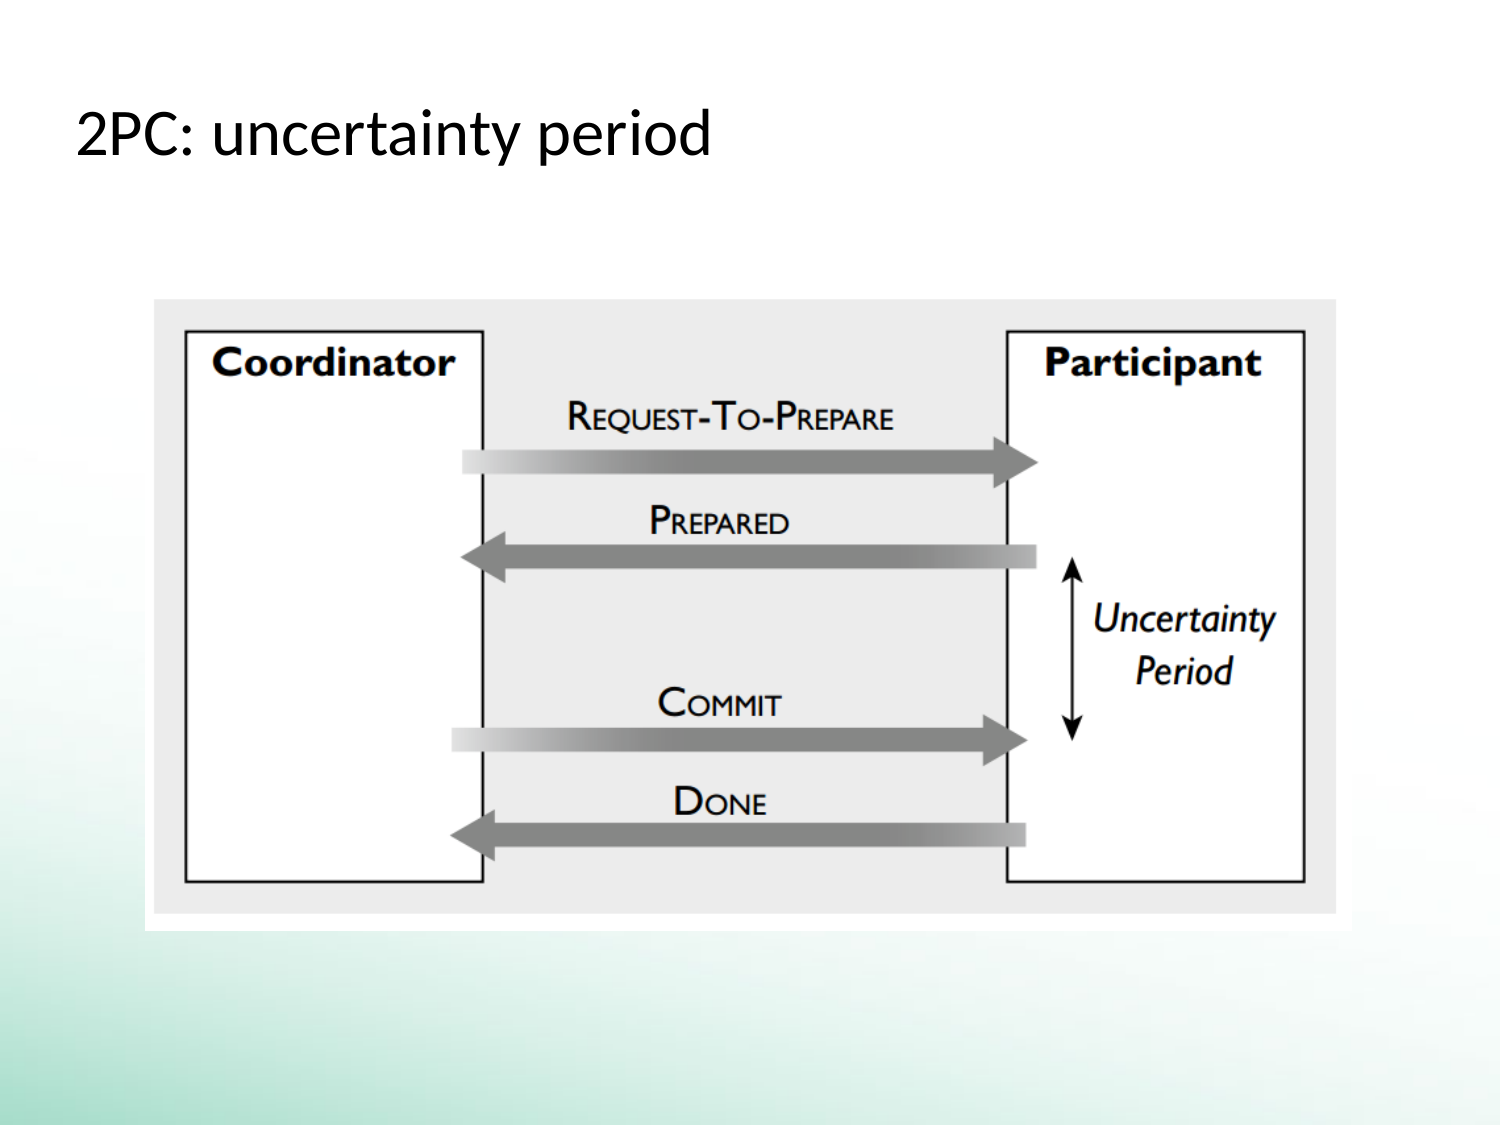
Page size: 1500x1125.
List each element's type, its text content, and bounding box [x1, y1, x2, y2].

picture [0, 0, 1500, 1125]
title 2PC: uncertainty period [75, 45, 1425, 233]
